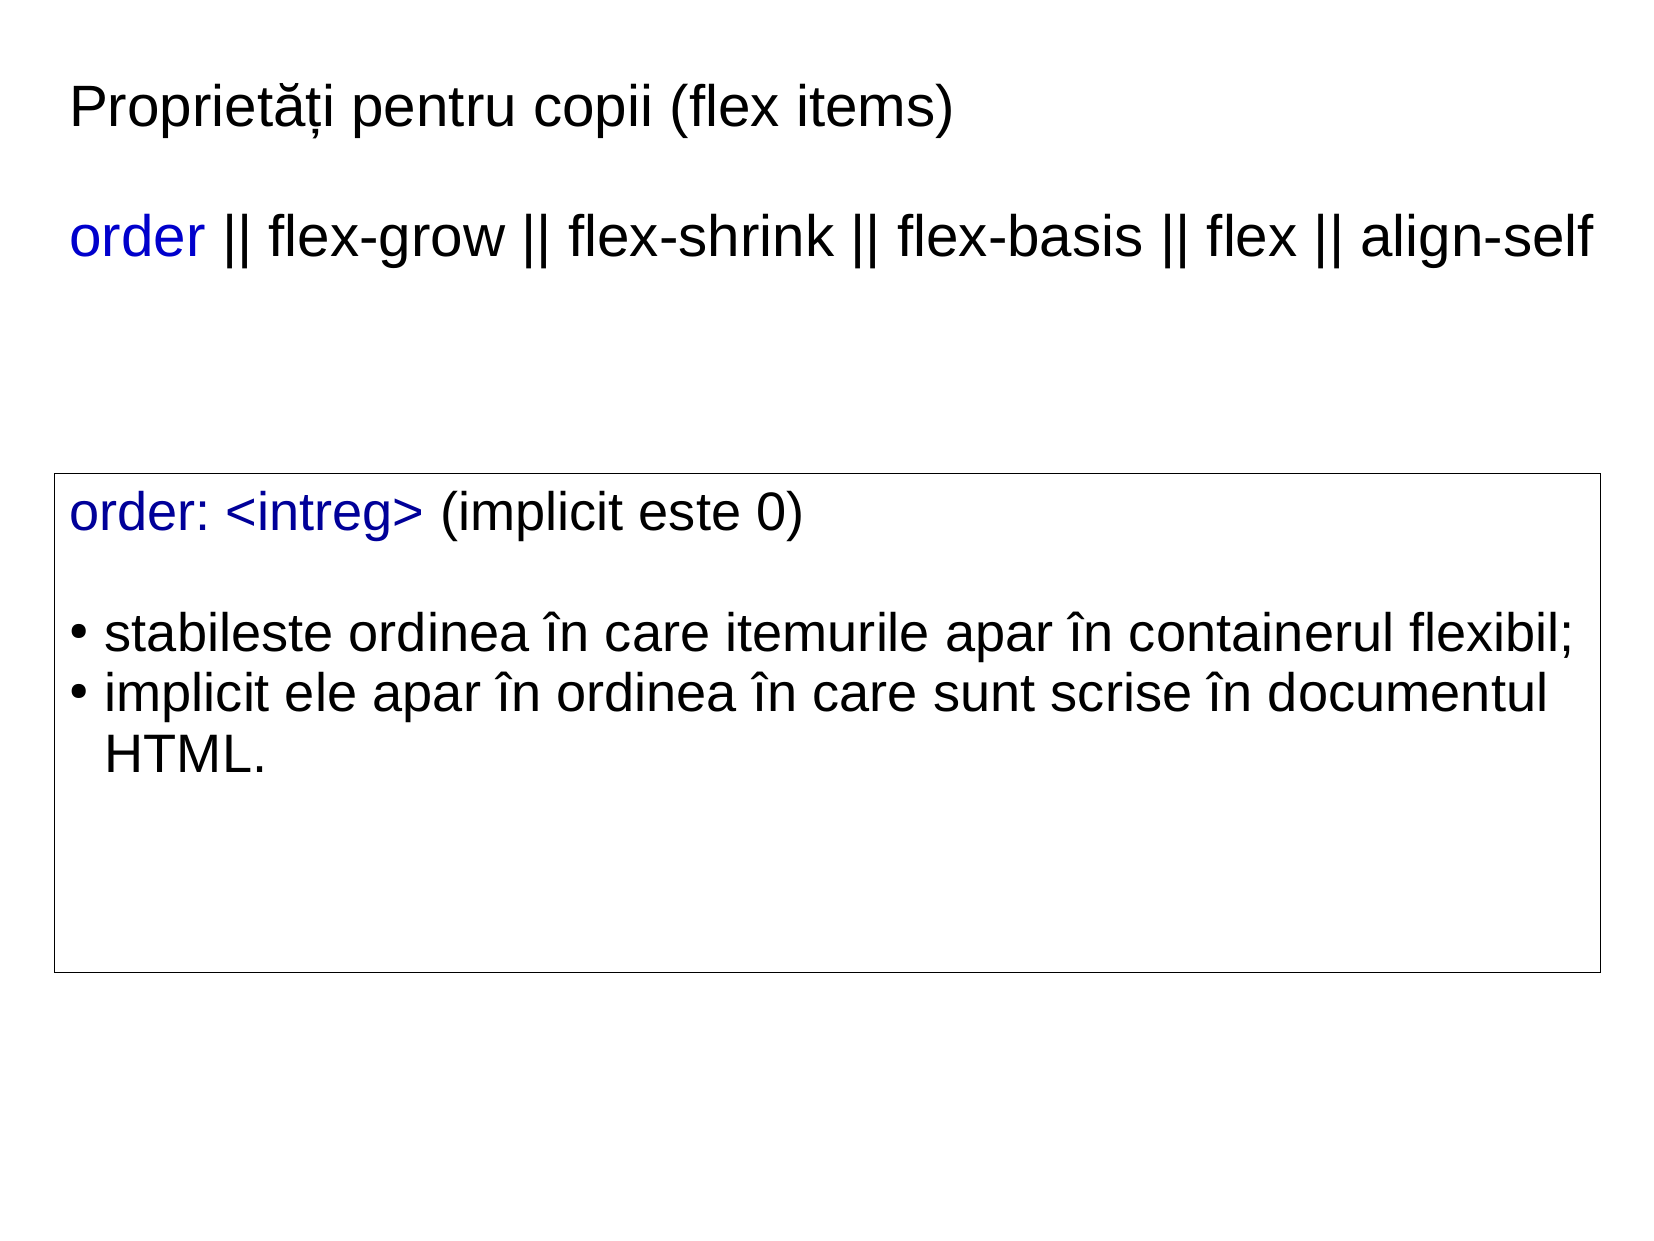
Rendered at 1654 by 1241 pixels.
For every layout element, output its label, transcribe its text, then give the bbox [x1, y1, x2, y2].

text_box order: <intreg> (implicit este 0) stabileste ordinea în care itemurile apar în containerul flexibil; implicit ele apar în ordinea în care sunt scrise în documentul HTML. [54, 473, 1601, 973]
text_box Proprietăți pentru copii (flex items) order || flex-grow || flex-shrink || flex-basis || flex || align-self [54, 66, 1632, 407]
